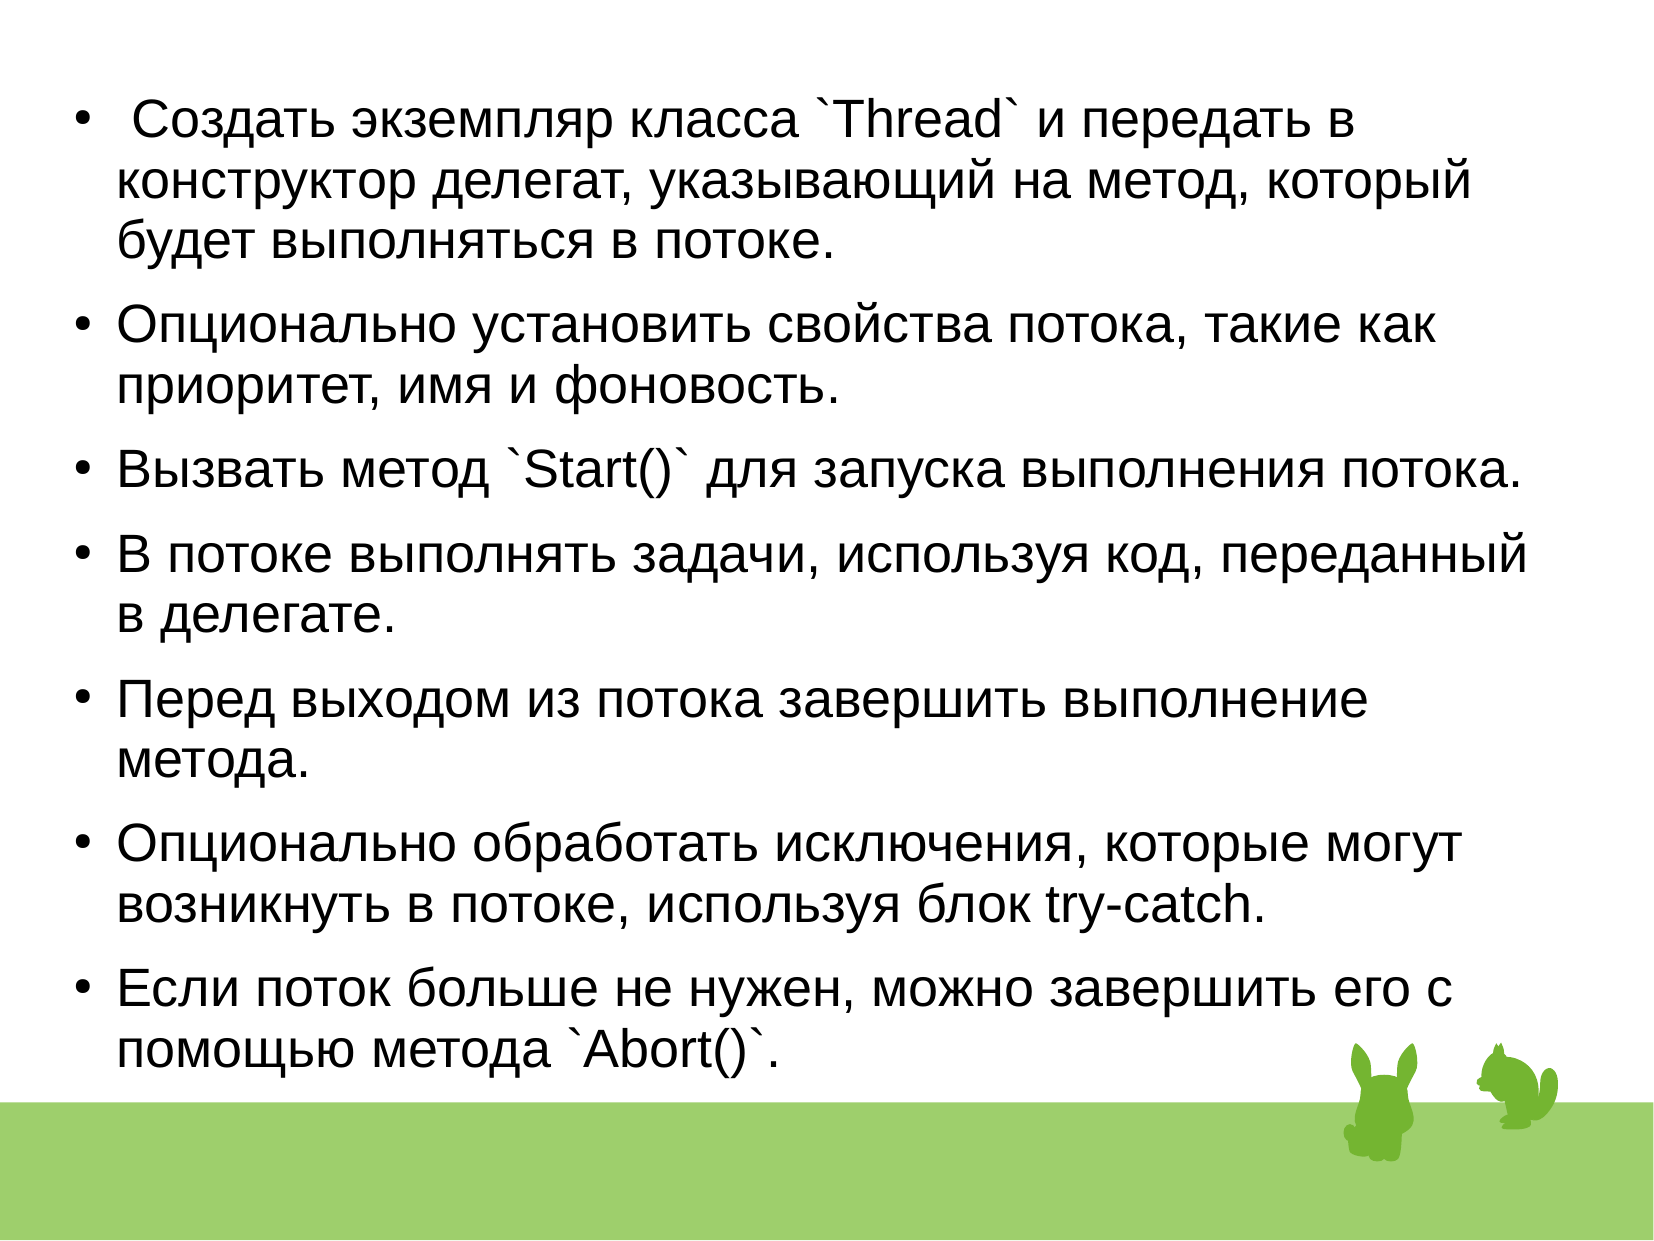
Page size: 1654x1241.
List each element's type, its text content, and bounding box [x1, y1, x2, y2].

list Создать экземпляр класса `Thread` и передать в конструктор делегат, указывающий на метод, который будет выполняться в потоке. Опционально установить свойства потока, такие как приоритет, имя и фоновость. Вызвать метод `Start()` для запуска выполнения потока. В потоке выполнять задачи, используя код, переданный в делегате. Перед выходом из потока завершить выполнение метода. Опционально обработать исключения, которые могут возникнуть в потоке, используя блок try-catch. Если поток больше не нужен, можно завершить его с помощью метода `Abort()`. [59, 88, 1536, 1093]
